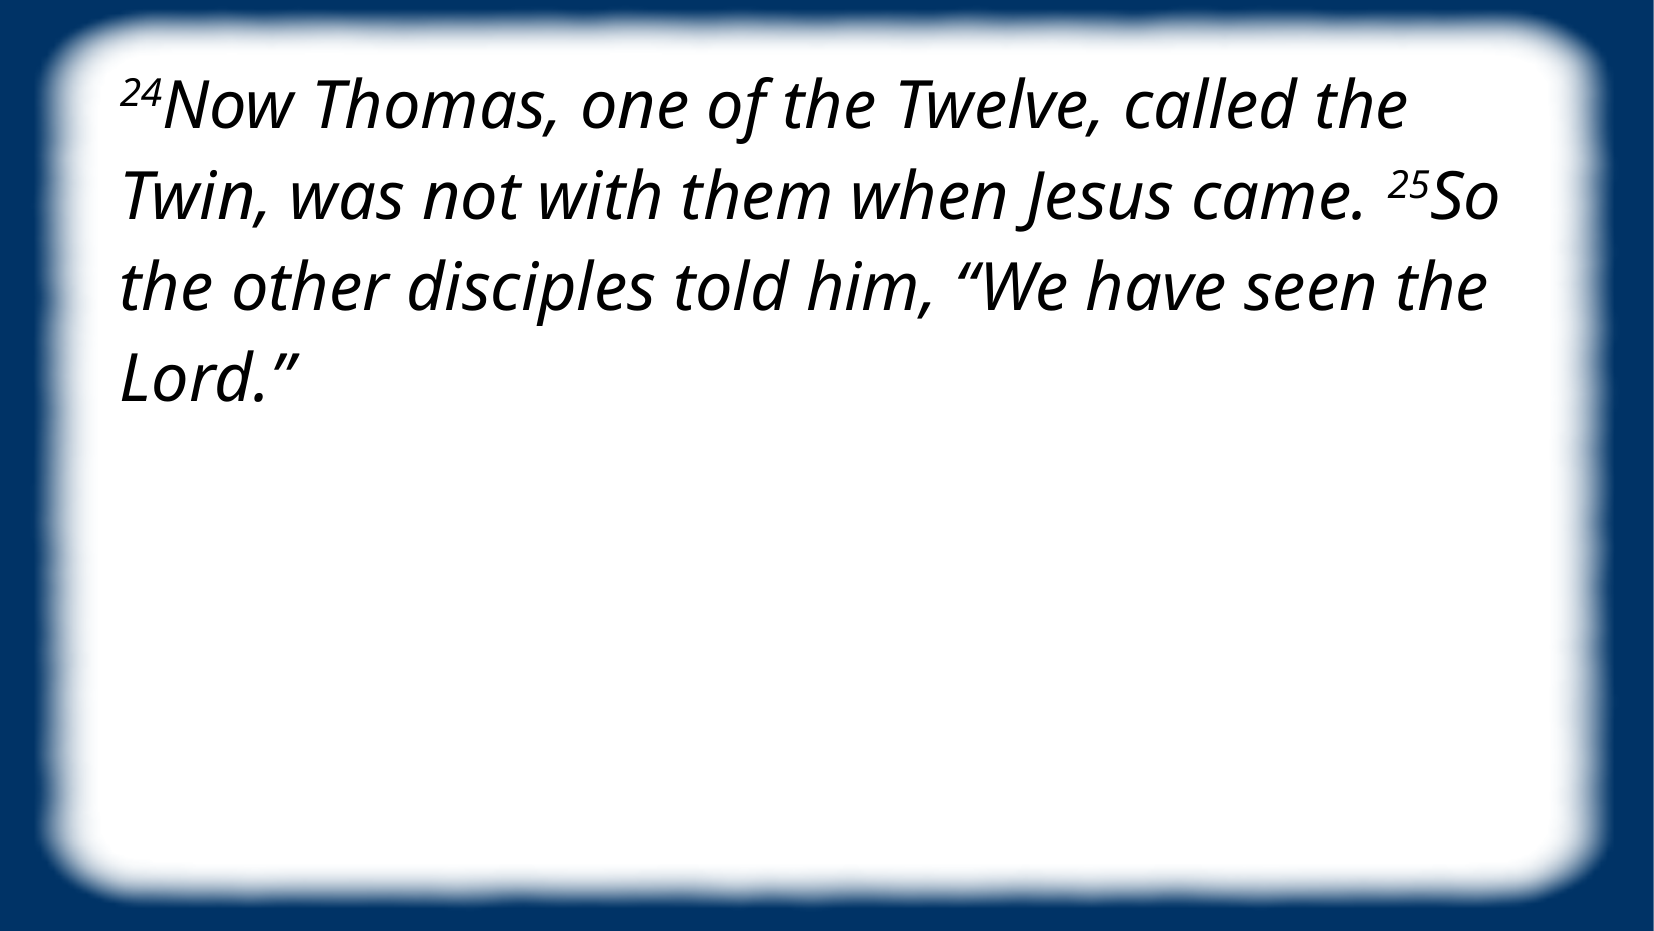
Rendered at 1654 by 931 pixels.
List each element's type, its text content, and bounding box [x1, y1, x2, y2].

picture [0, 0, 1654, 931]
text_box 24Now Thomas, one of the Twelve, called the Twin, was not with them when Jesus came. 25So the other disciples told him, “We have seen the Lord.” [105, 50, 1561, 421]
